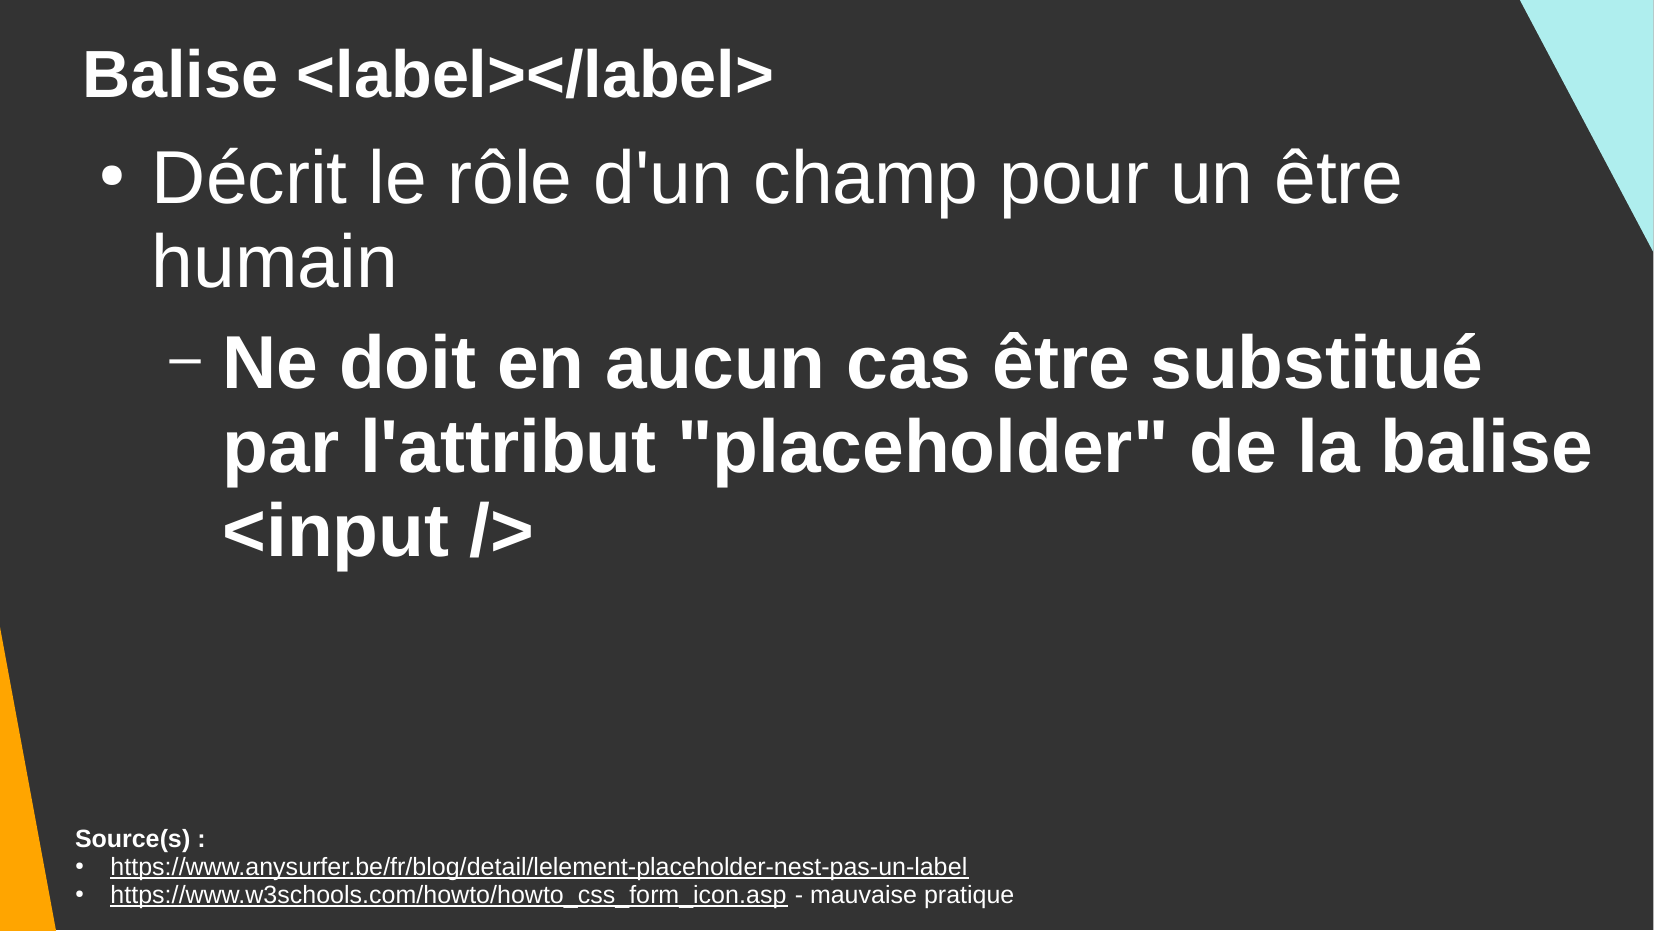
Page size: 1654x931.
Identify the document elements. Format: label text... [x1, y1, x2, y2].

title Balise <label></label> [82, 37, 1571, 114]
text_box Source(s) : https://www.anysurfer.be/fr/blog/detail/lelement-placeholder-nest-pas-un-label https://www.w3schools.com/howto/howto_css_form_icon.asp - mauvaise pratique [60, 817, 1546, 922]
list Décrit le rôle d'un champ pour un être humain Ne doit en aucun cas être substitué par l'attribut "placeholder" de la balise <input /> [80, 135, 1605, 591]
text_box [0, 627, 57, 931]
text_box [1519, 0, 1654, 254]
